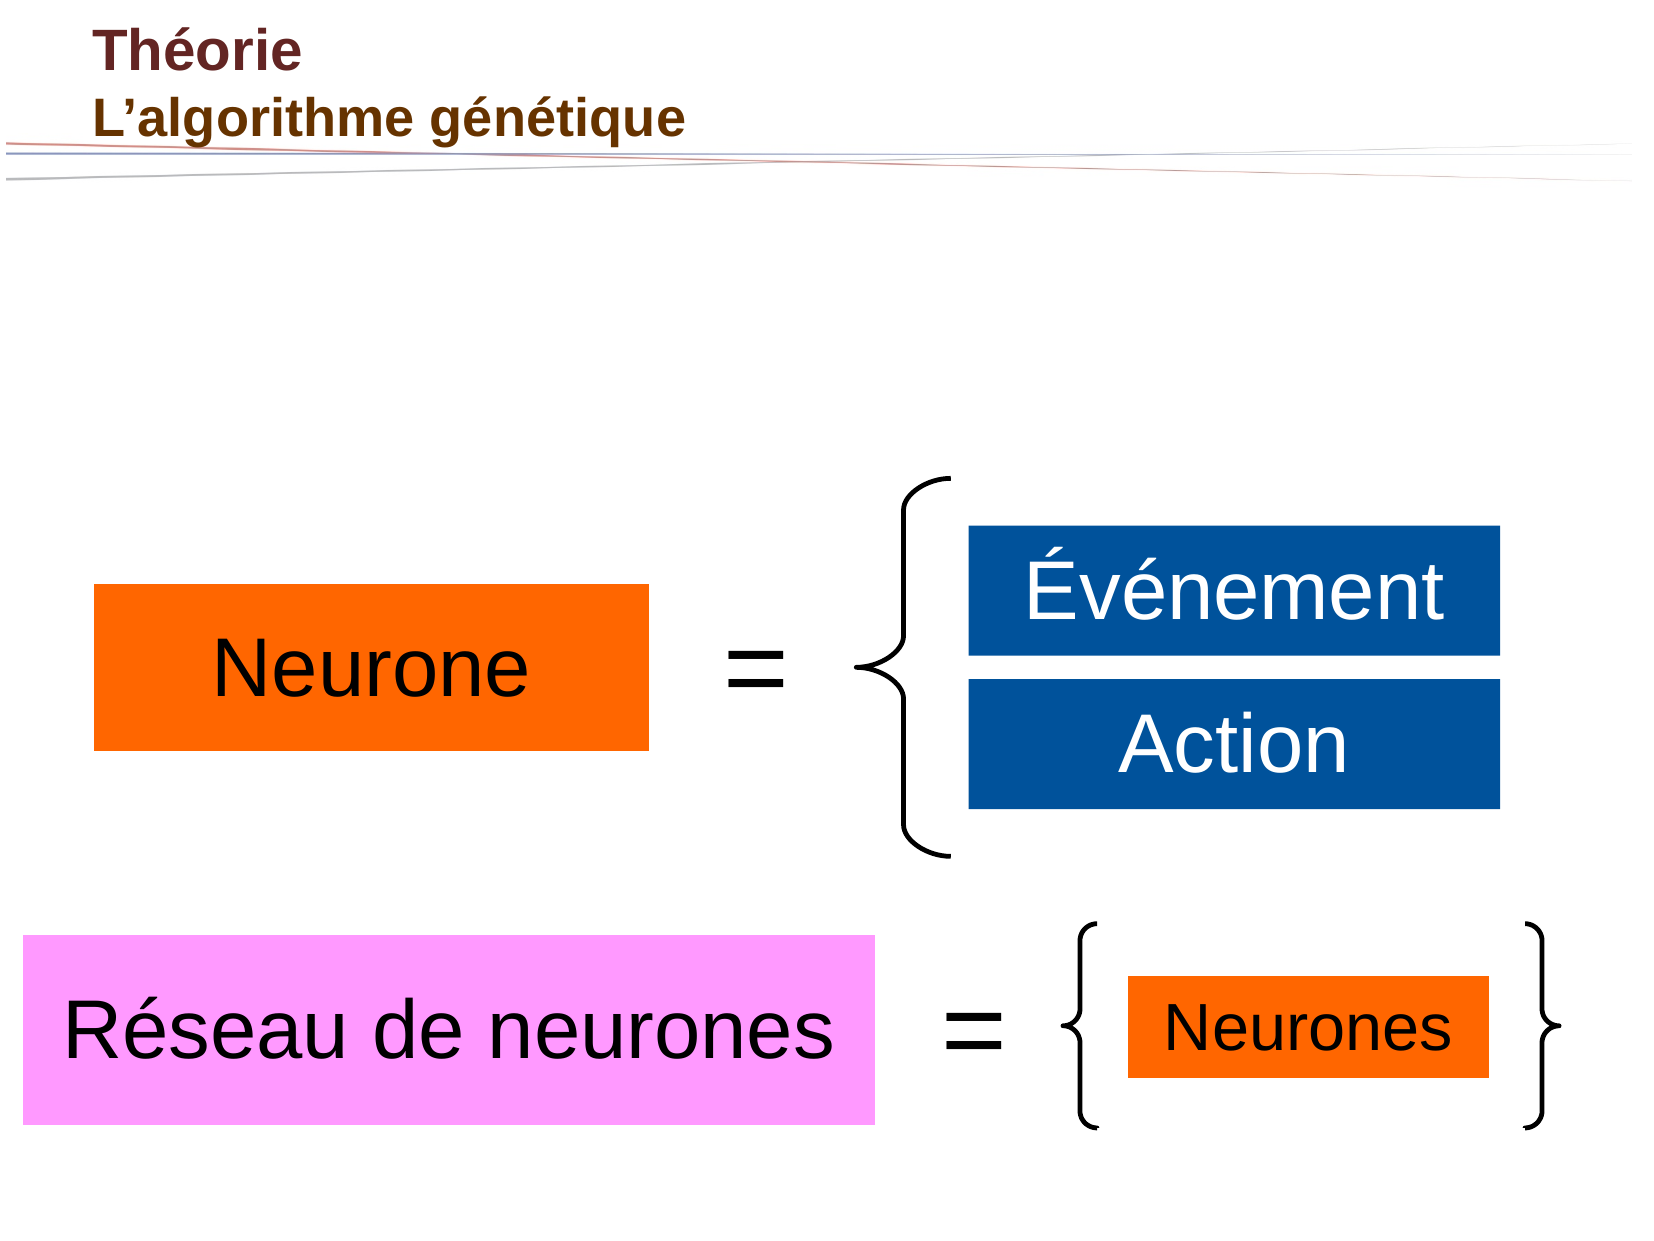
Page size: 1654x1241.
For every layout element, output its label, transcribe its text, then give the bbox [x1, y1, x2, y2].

picture [6, 133, 1632, 208]
text_box = [927, 959, 1023, 1101]
text_box Action [968, 679, 1501, 810]
text_box Neurones [1128, 976, 1489, 1078]
text_box = [708, 597, 805, 739]
title Théorie L’algorithme génétique [0, 11, 780, 130]
text_box Neurone [94, 584, 649, 751]
text_box Événement [968, 525, 1501, 656]
text_box Réseau de neurones [23, 935, 875, 1125]
